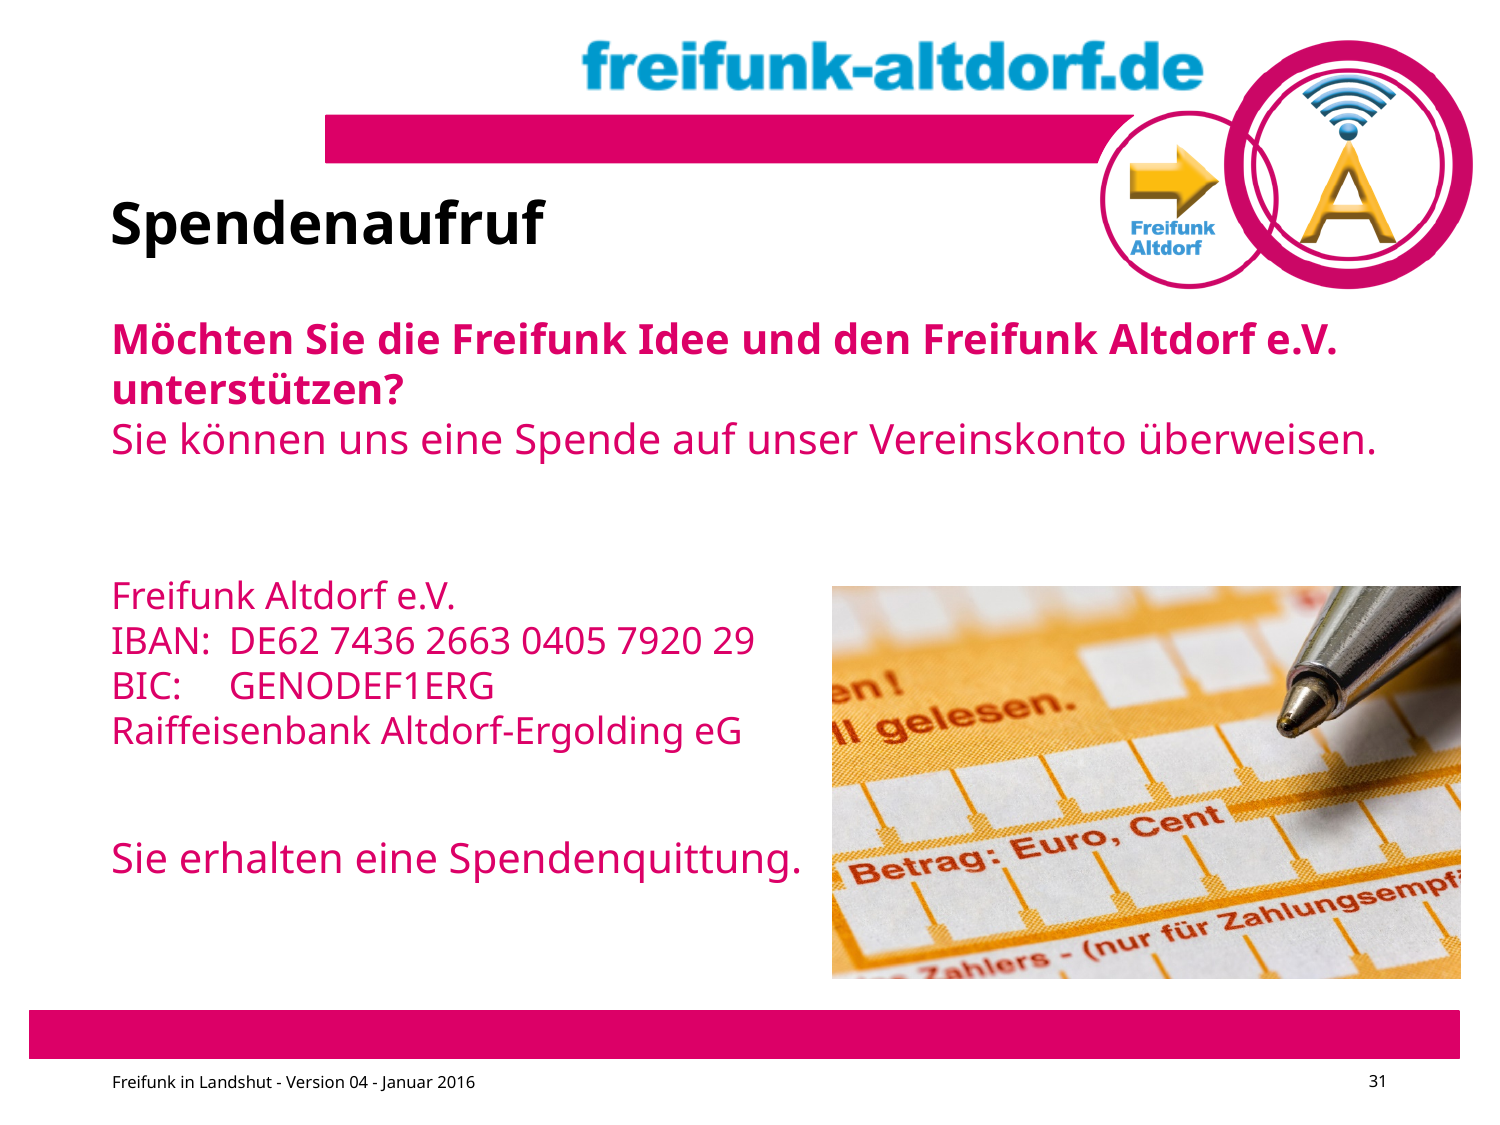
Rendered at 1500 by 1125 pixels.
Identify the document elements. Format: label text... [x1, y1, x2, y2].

slide_number <Foliennummer> [1107, 1058, 1388, 1106]
picture [832, 586, 1461, 979]
list Möchten Sie die Freifunk Idee und den Freifunk Altdorf e.V. unterstützen? Sie können uns eine Spende auf unser Vereinskonto überweisen. Freifunk Altdorf e.V. IBAN: DE62 7436 2663 0405 7920 29 BIC: GENODEF1ERG Raiffeisenbank Altdorf-Ergolding eG Sie erhalten eine Spendenquittung. [110, 312, 1392, 1000]
footer Freifunk in Landshut - Version 04 - Januar 2016 [112, 1058, 1090, 1106]
title Spendenaufruf [110, 160, 1093, 282]
picture [562, 24, 1474, 296]
